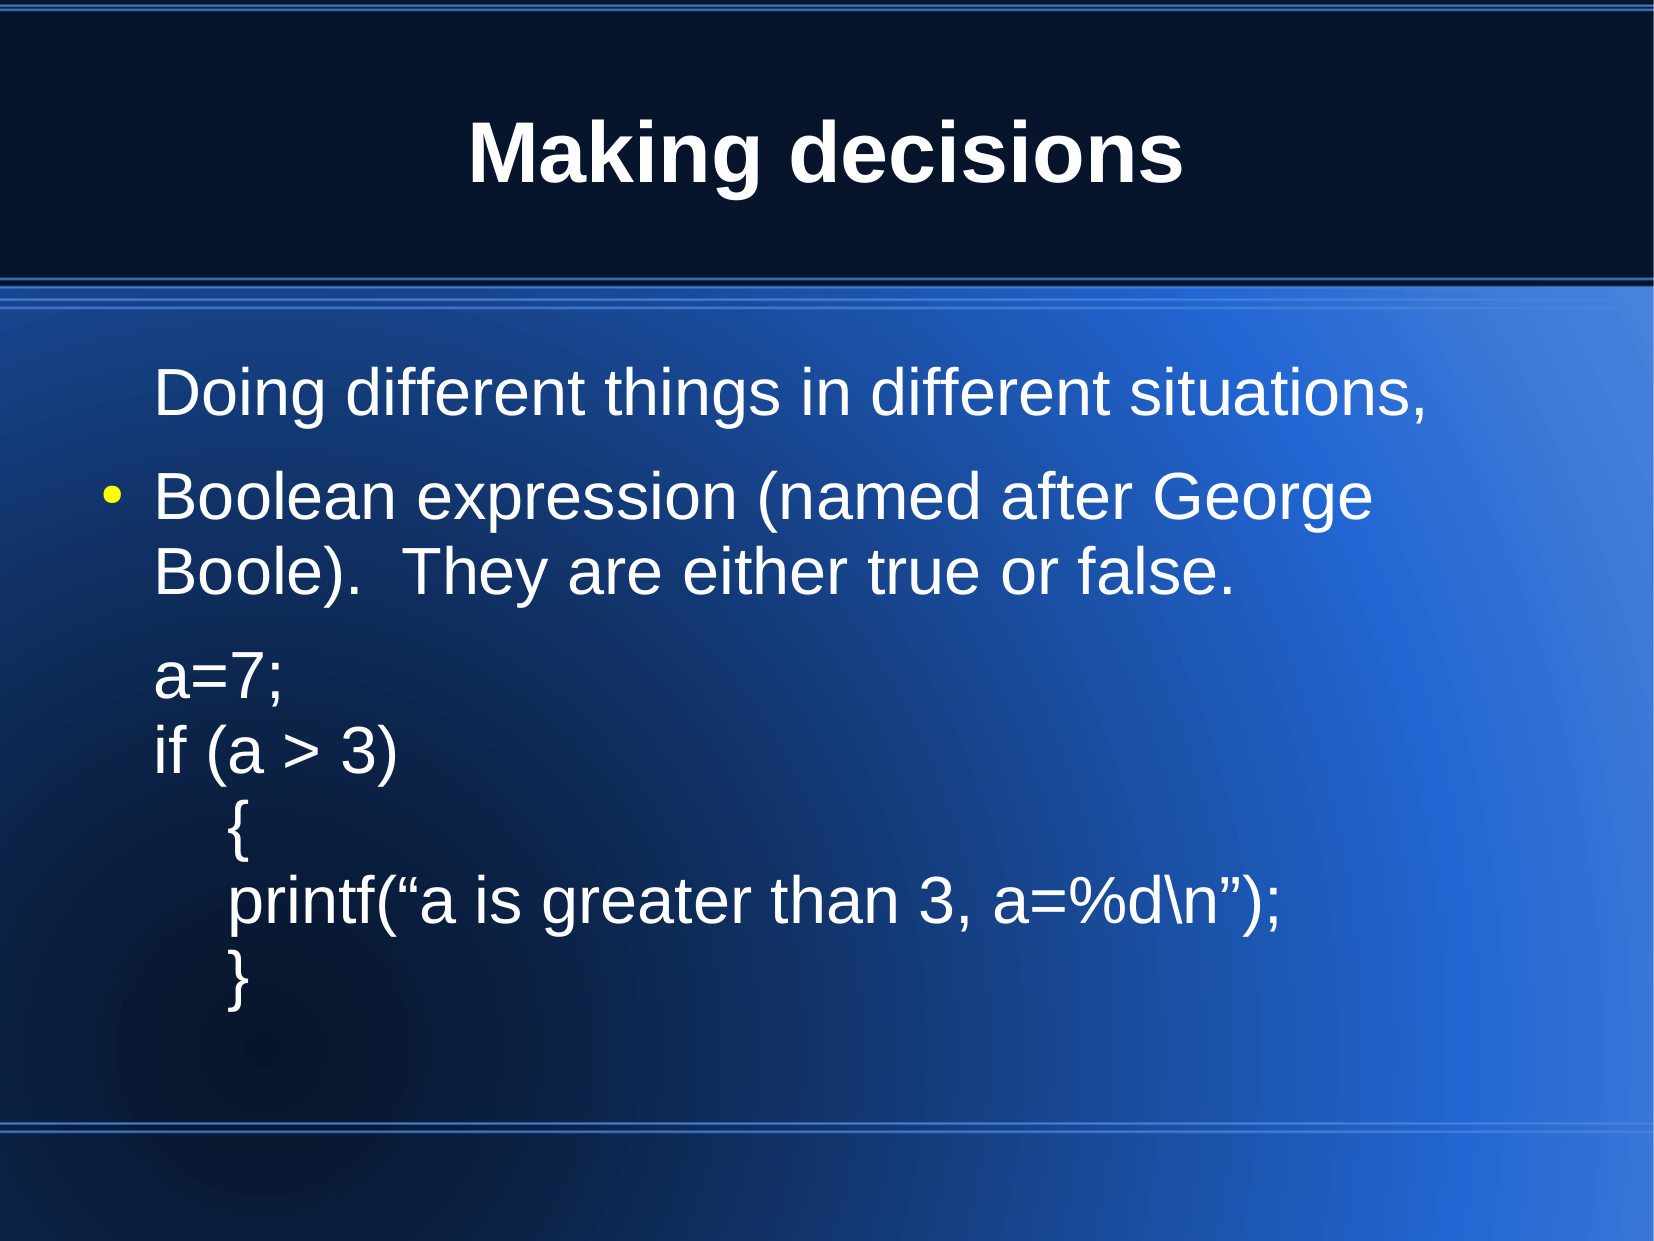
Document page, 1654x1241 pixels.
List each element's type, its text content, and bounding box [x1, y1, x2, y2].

title Making decisions [82, 49, 1571, 257]
picture [0, 0, 1654, 1241]
list Doing different things in different situations, Boolean expression (named after George Boole). They are either true or false. a=7; if (a > 3) { printf(“a is greater than 3, a=%d\n”); } [82, 355, 1571, 1058]
